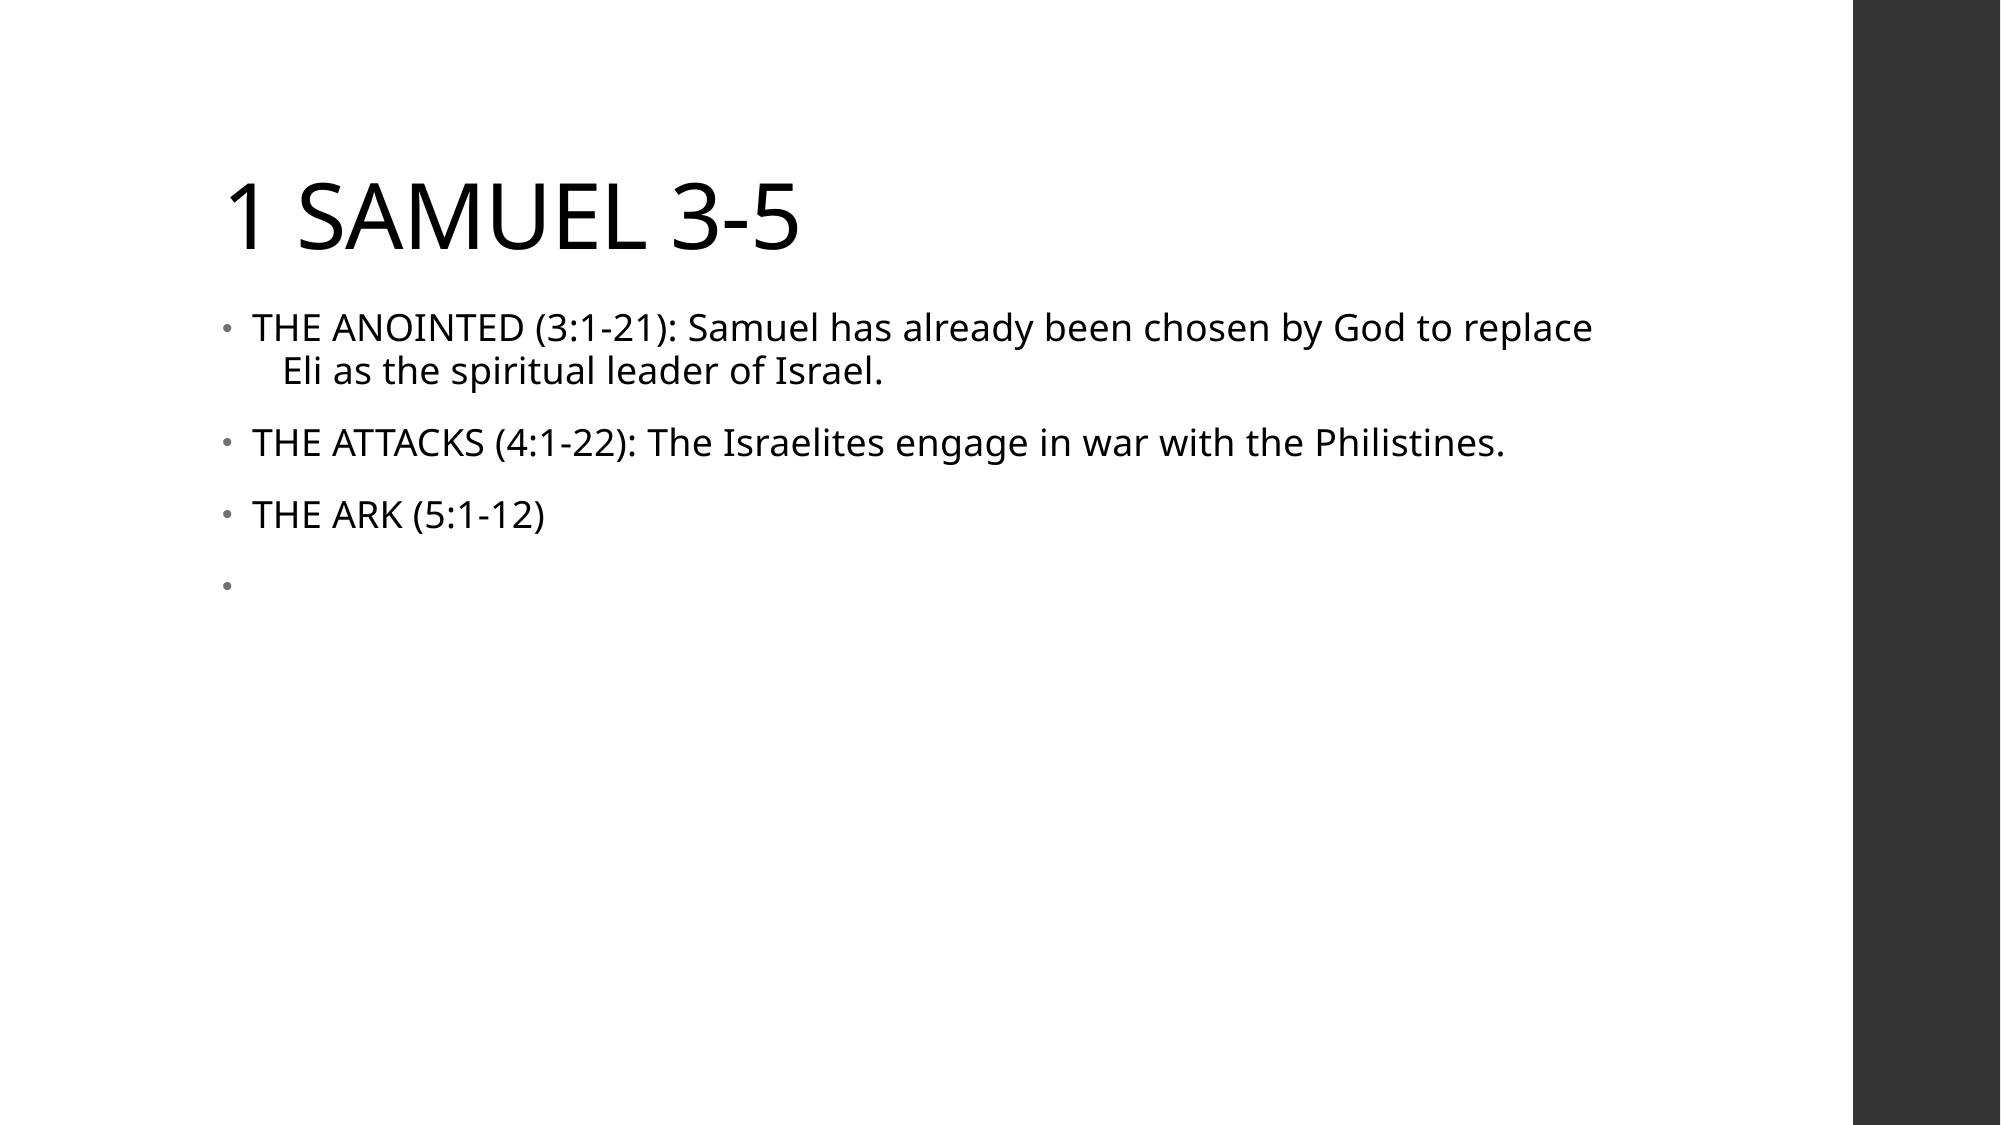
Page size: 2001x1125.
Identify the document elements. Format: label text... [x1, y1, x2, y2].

title 1 SAMUEL 3-5 [206, 60, 1797, 278]
list THE ANOINTED (3:1-21): Samuel has already been chosen by God to replace Eli as the spiritual leader of Israel. THE ATTACKS (4:1-22): The Israelites engage in war with the Philistines. THE ARK (5:1-12) [206, 299, 1617, 1014]
